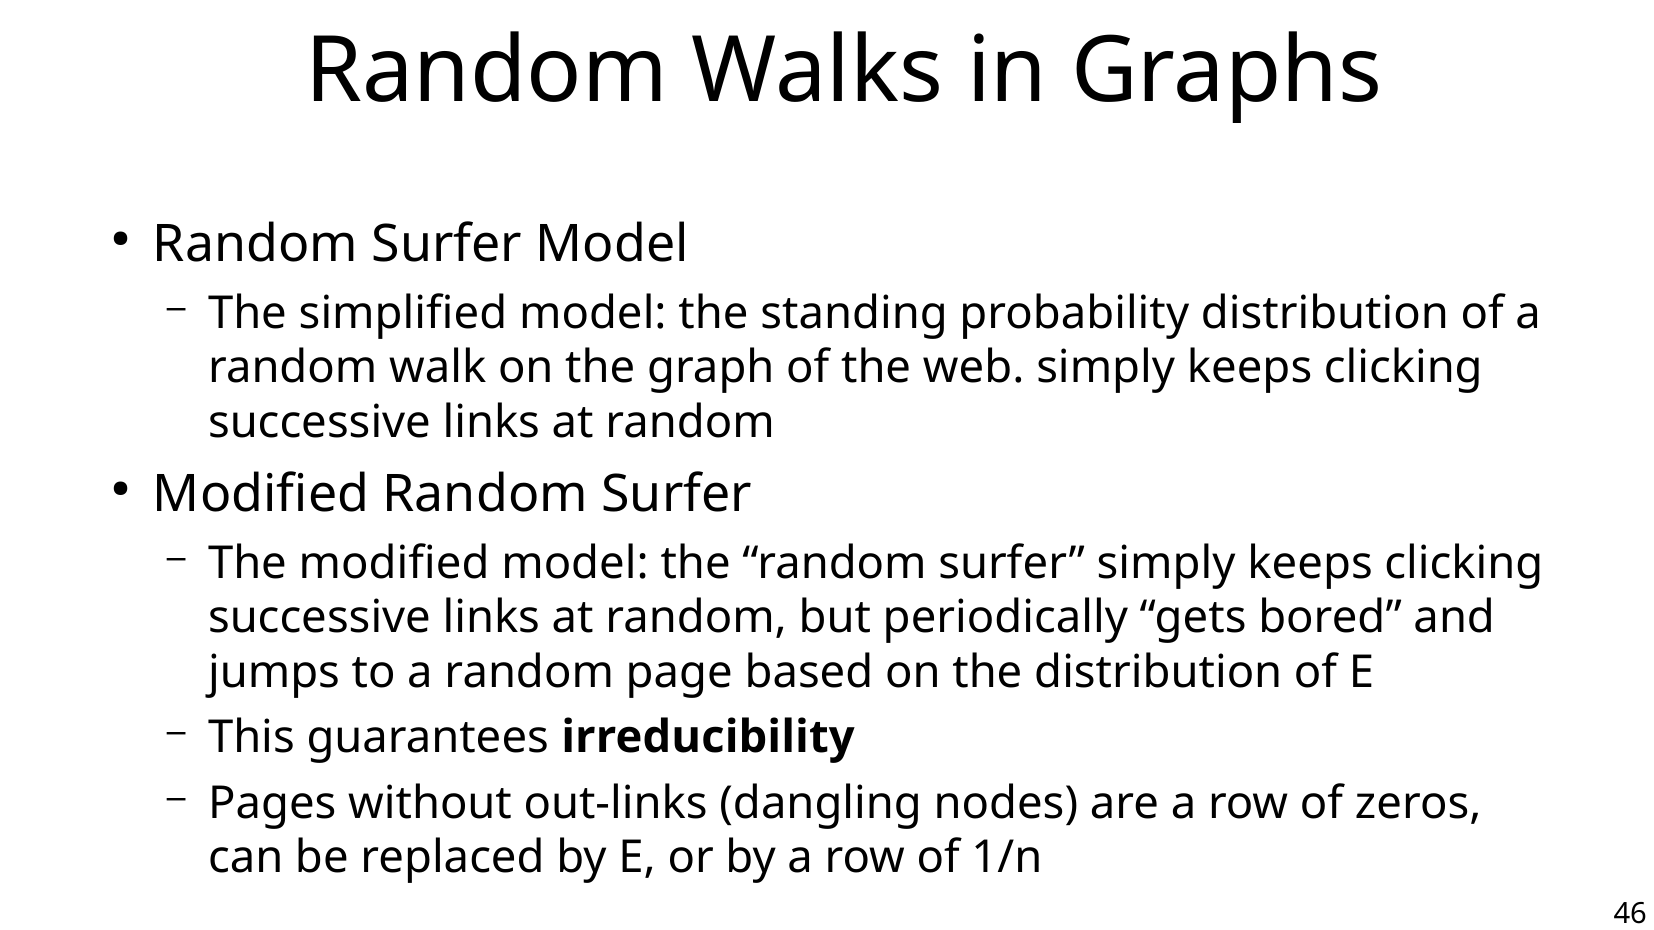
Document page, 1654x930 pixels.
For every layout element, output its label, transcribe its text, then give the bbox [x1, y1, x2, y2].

title Random Walks in Graphs [82, 0, 1571, 168]
list Random Surfer Model The simplified model: the standing probability distribution of a random walk on the graph of the web. simply keeps clicking successive links at random Modified Random Surfer The modified model: the “random surfer” simply keeps clicking successive links at random, but periodically “gets bored” and jumps to a random page based on the distribution of E This guarantees irreducibility Pages without out-links (dangling nodes) are a row of zeros, can be replaced by E, or by a row of 1/n [82, 201, 1571, 921]
